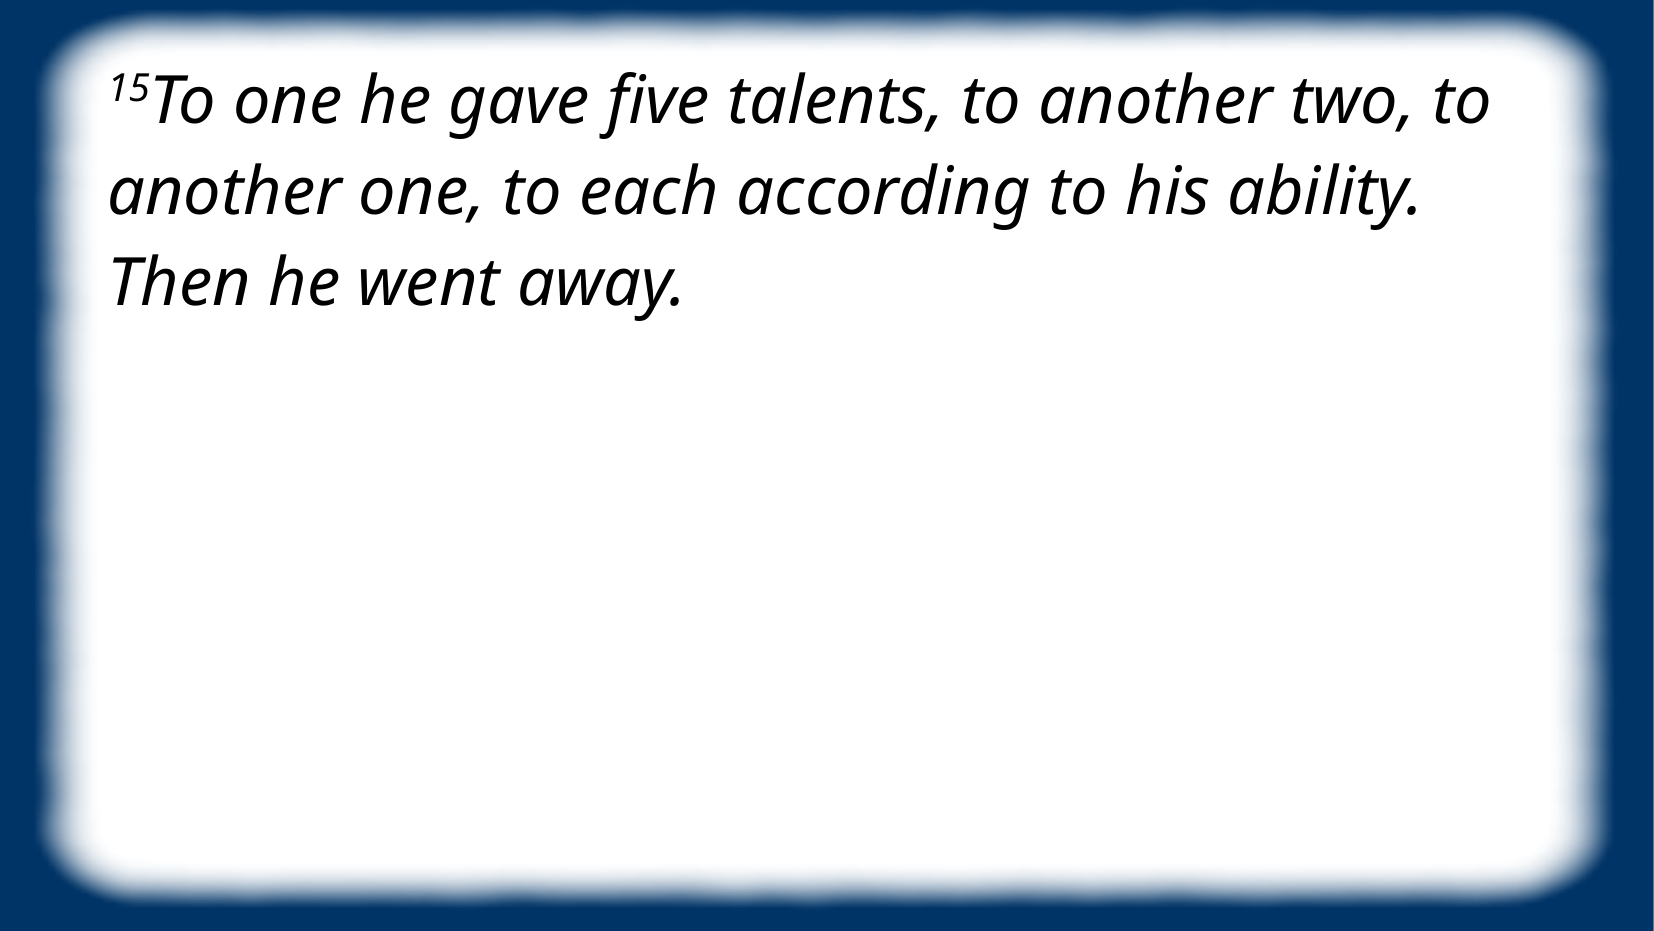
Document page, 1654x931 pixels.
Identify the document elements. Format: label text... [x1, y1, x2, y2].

text_box 15To one he gave five talents, to another two, to another one, to each according to his ability. Then he went away. [92, 45, 1561, 331]
picture [0, 0, 1654, 931]
